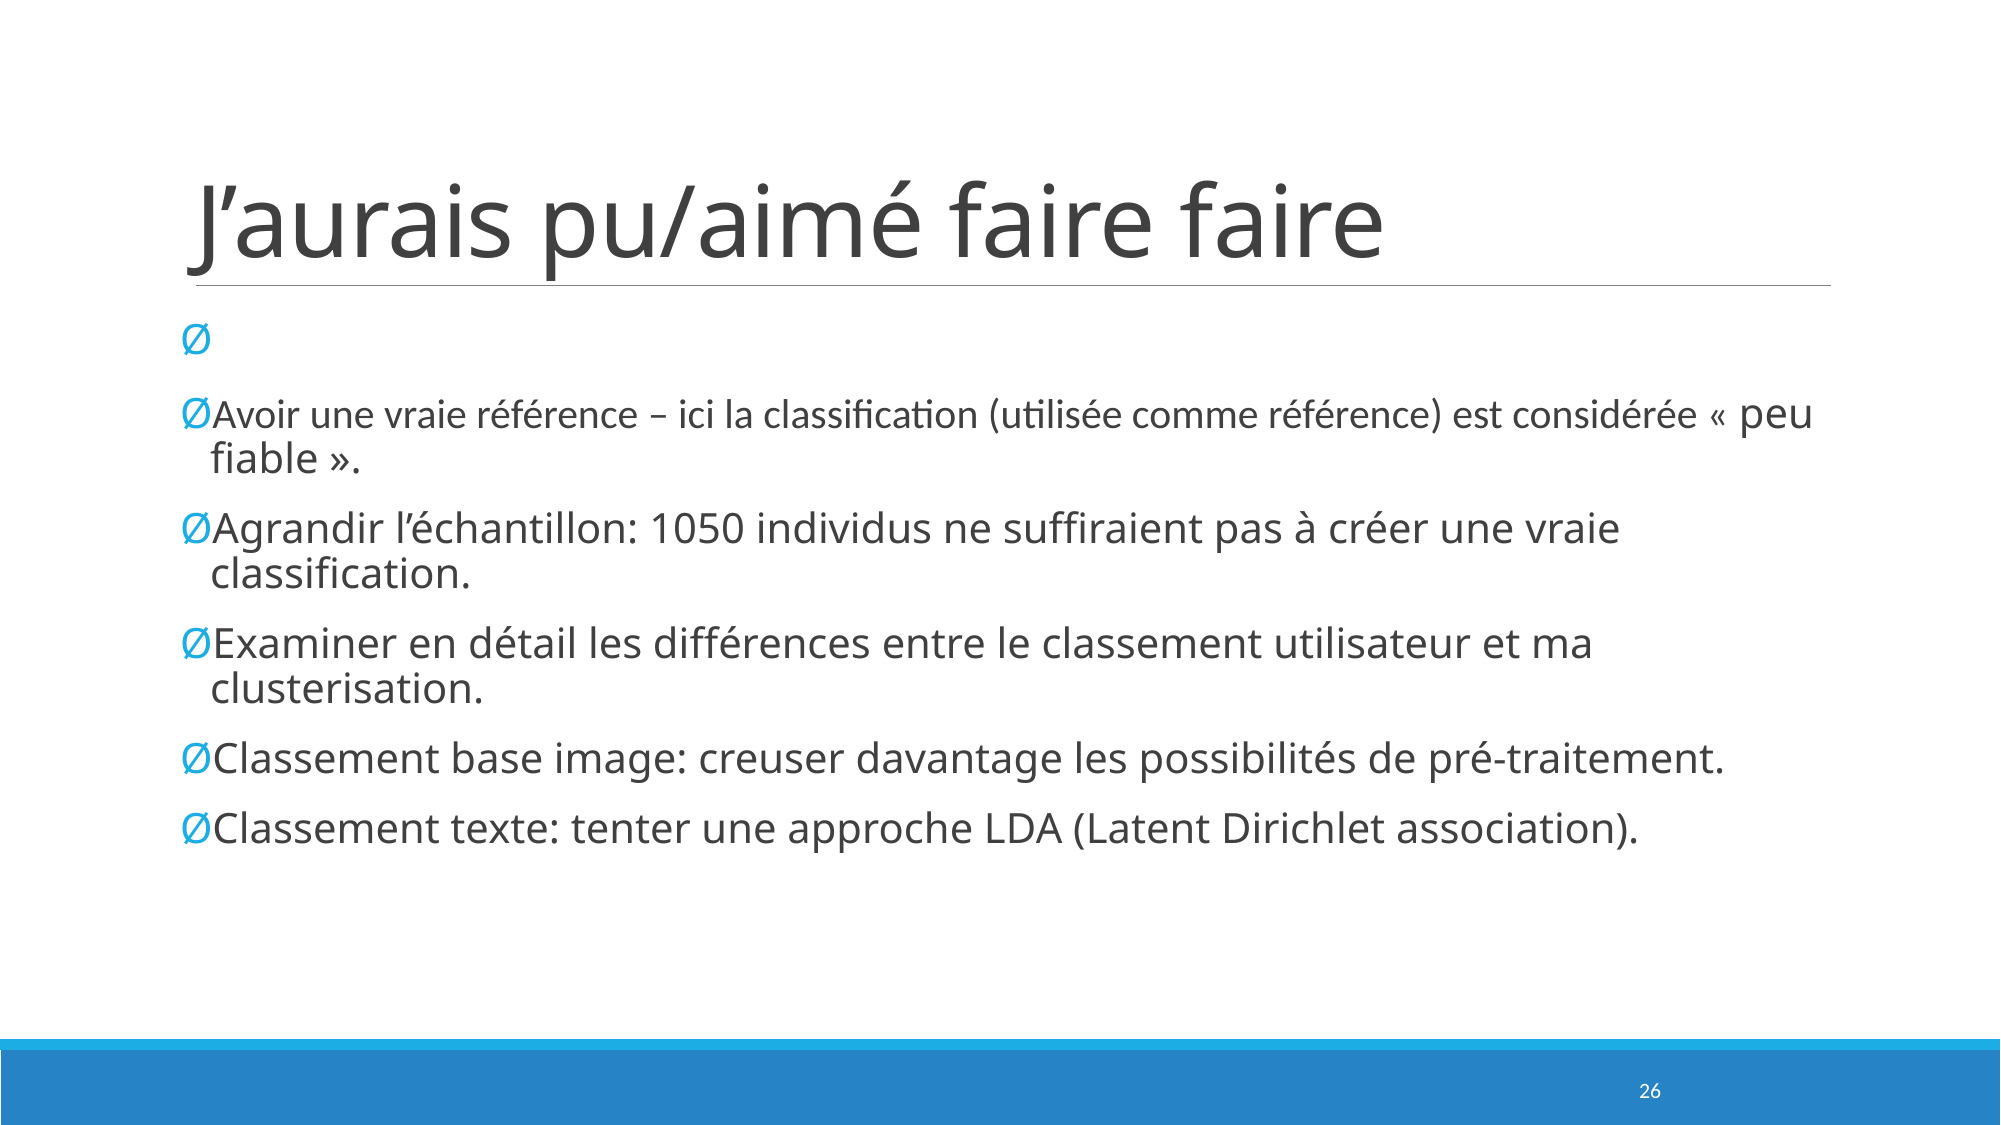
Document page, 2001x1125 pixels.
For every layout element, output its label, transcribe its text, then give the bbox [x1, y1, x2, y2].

list Avoir une vraie référence – ici la classification (utilisée comme référence) est considérée « peu fiable ». Agrandir l’échantillon: 1050 individus ne suffiraient pas à créer une vraie classification. Examiner en détail les différences entre le classement utilisateur et ma clusterisation. Classement base image: creuser davantage les possibilités de pré-traitement. Classement texte: tenter une approche LDA (Latent Dirichlet association). [180, 302, 1831, 963]
title J’aurais pu/aimé faire faire [180, 47, 1831, 286]
text_box [1624, 1059, 1840, 1120]
